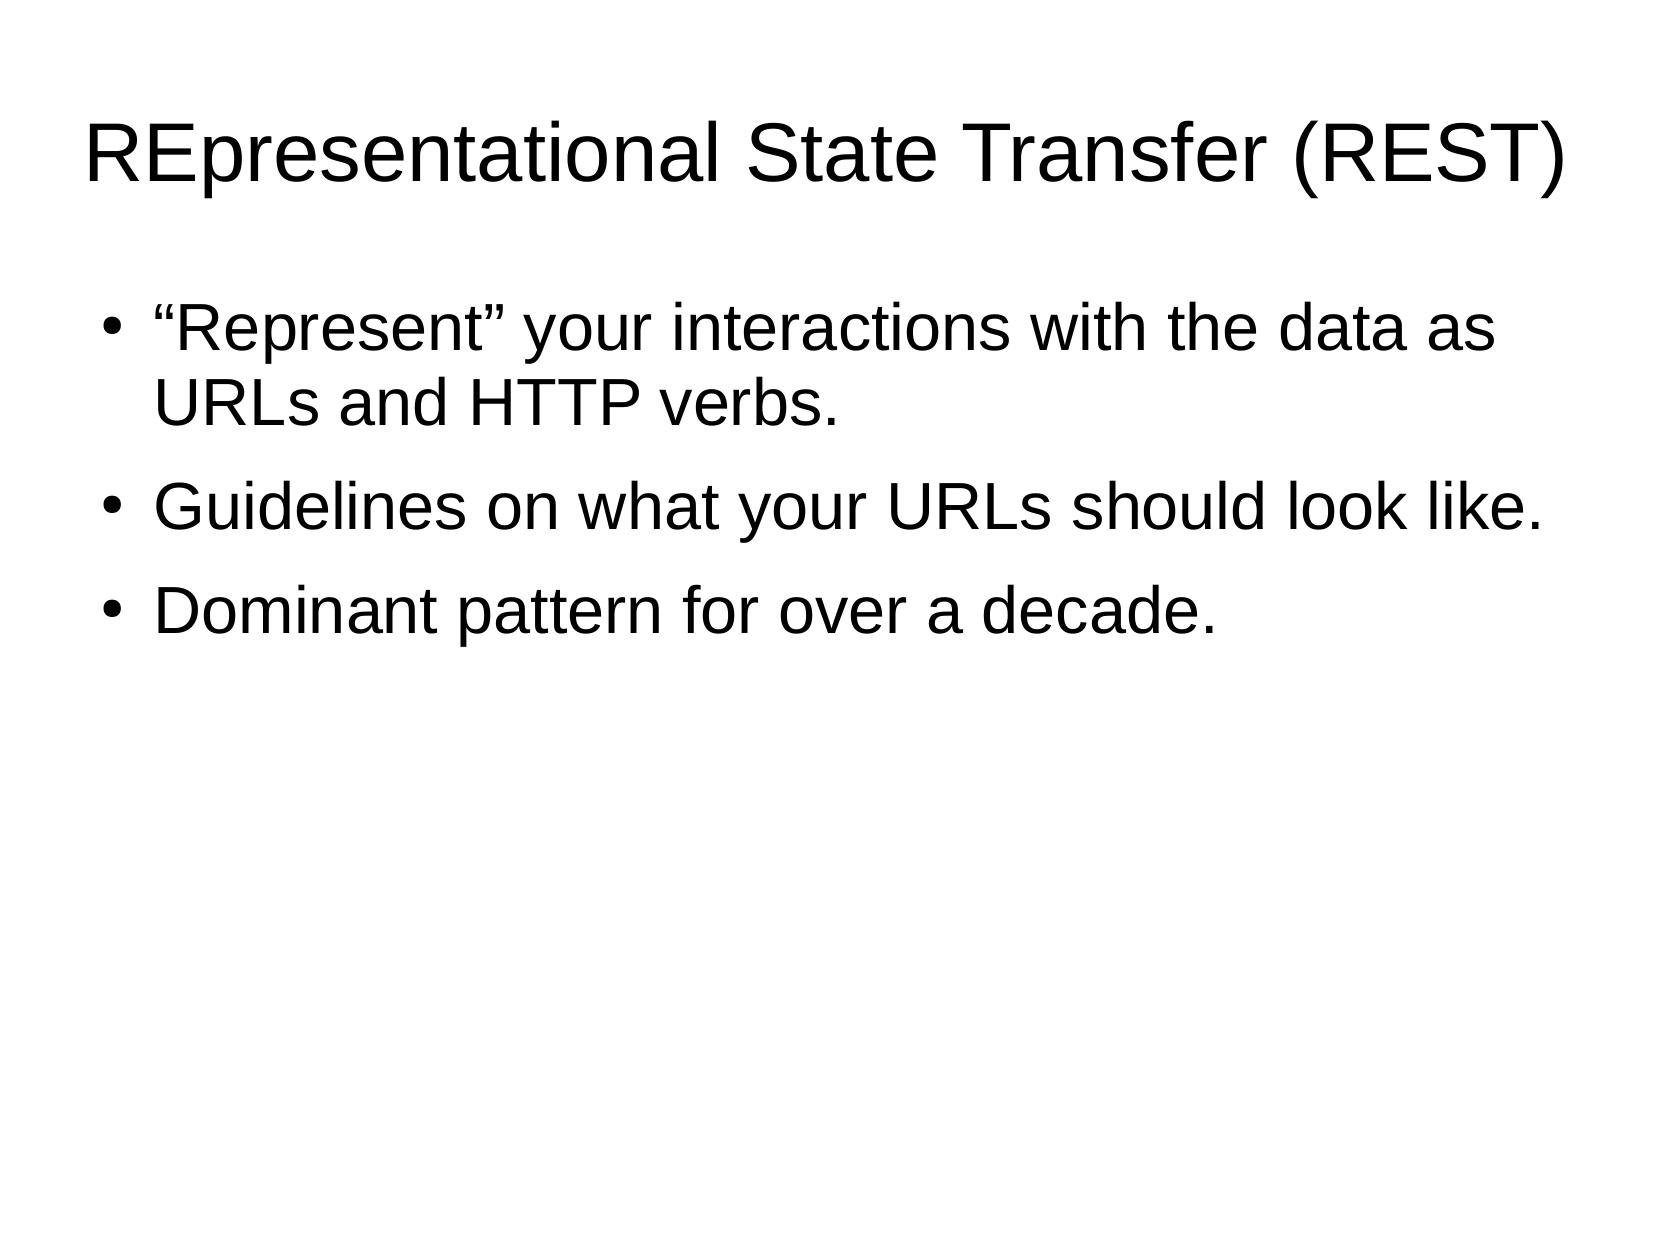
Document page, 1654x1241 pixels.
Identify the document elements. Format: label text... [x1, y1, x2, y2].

list “Represent” your interactions with the data as URLs and HTTP verbs. Guidelines on what your URLs should look like. Dominant pattern for over a decade. [82, 290, 1571, 1010]
title REpresentational State Transfer (REST) [82, 49, 1571, 257]
